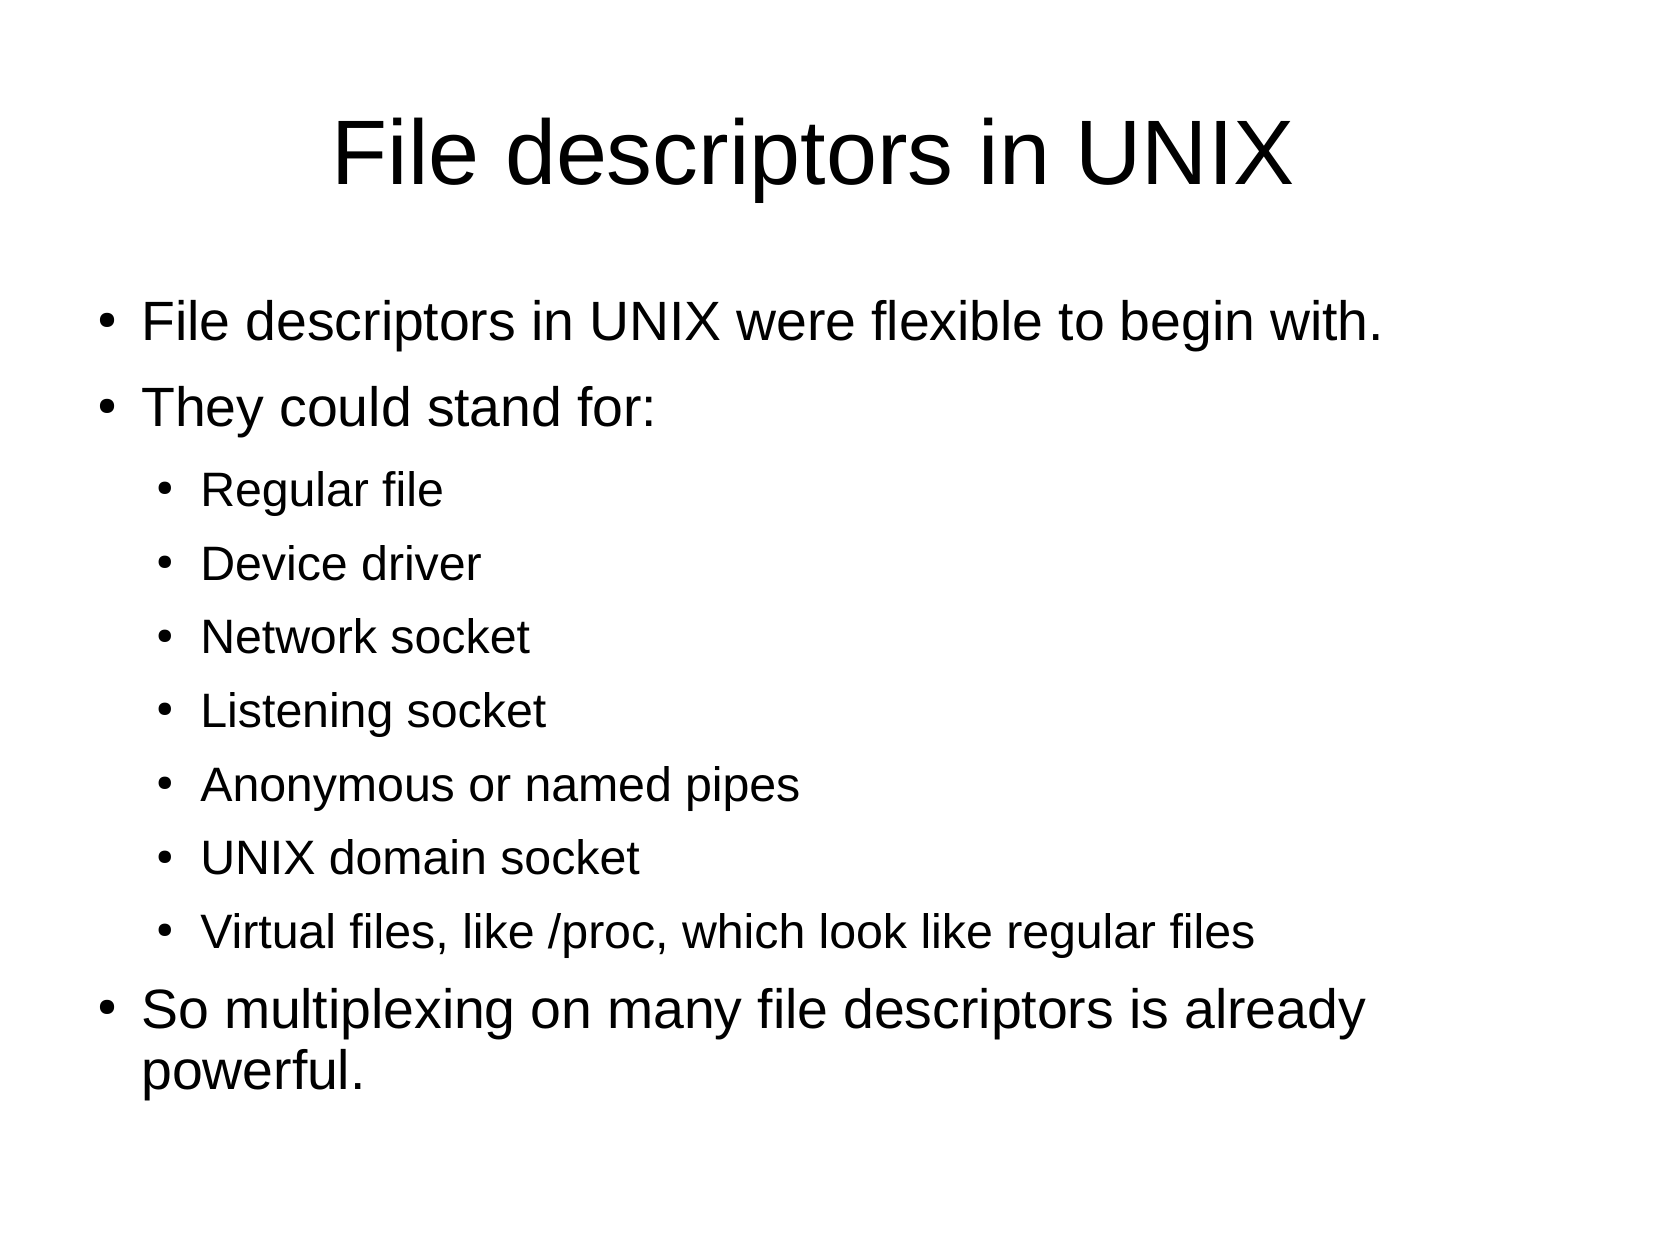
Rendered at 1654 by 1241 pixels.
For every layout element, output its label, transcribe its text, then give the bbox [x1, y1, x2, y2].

list File descriptors in UNIX were flexible to begin with. They could stand for: Regular file Device driver Network socket Listening socket Anonymous or named pipes UNIX domain socket Virtual files, like /proc, which look like regular files So multiplexing on many file descriptors is already powerful. [82, 290, 1571, 1109]
title File descriptors in UNIX [82, 49, 1571, 257]
